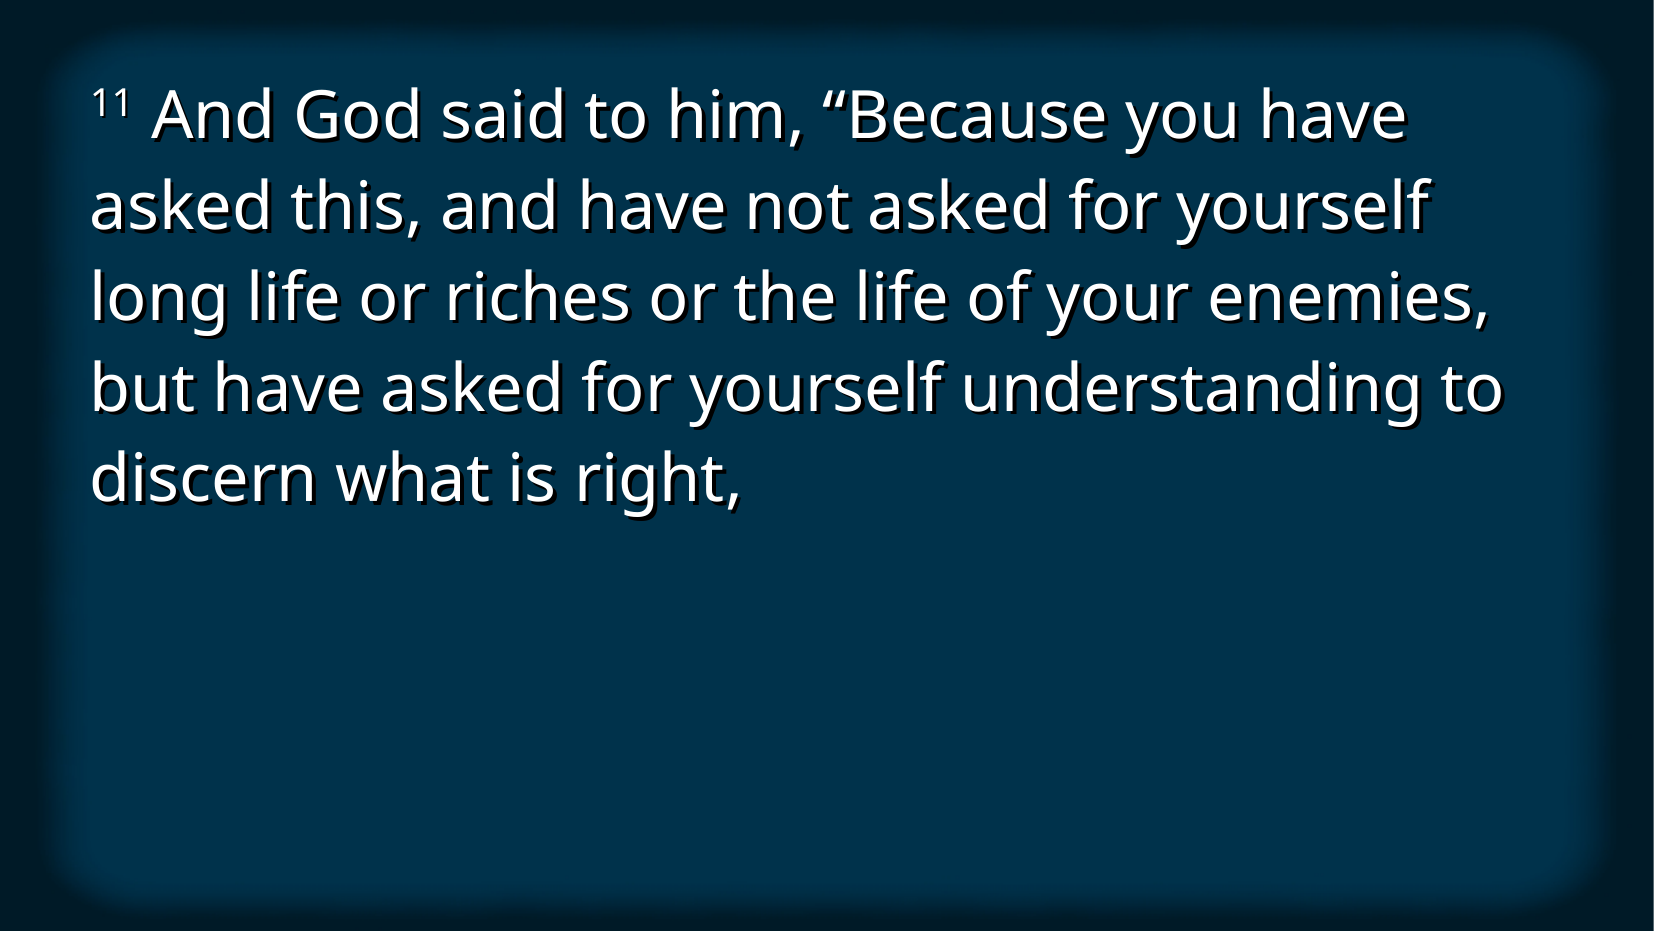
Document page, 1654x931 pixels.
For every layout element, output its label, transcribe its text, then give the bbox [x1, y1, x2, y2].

text_box 11 And God said to him, “Because you have asked this, and have not asked for yourself long life or riches or the life of your enemies, but have asked for yourself understanding to discern what is right, [75, 60, 1591, 519]
picture [0, 0, 1654, 931]
